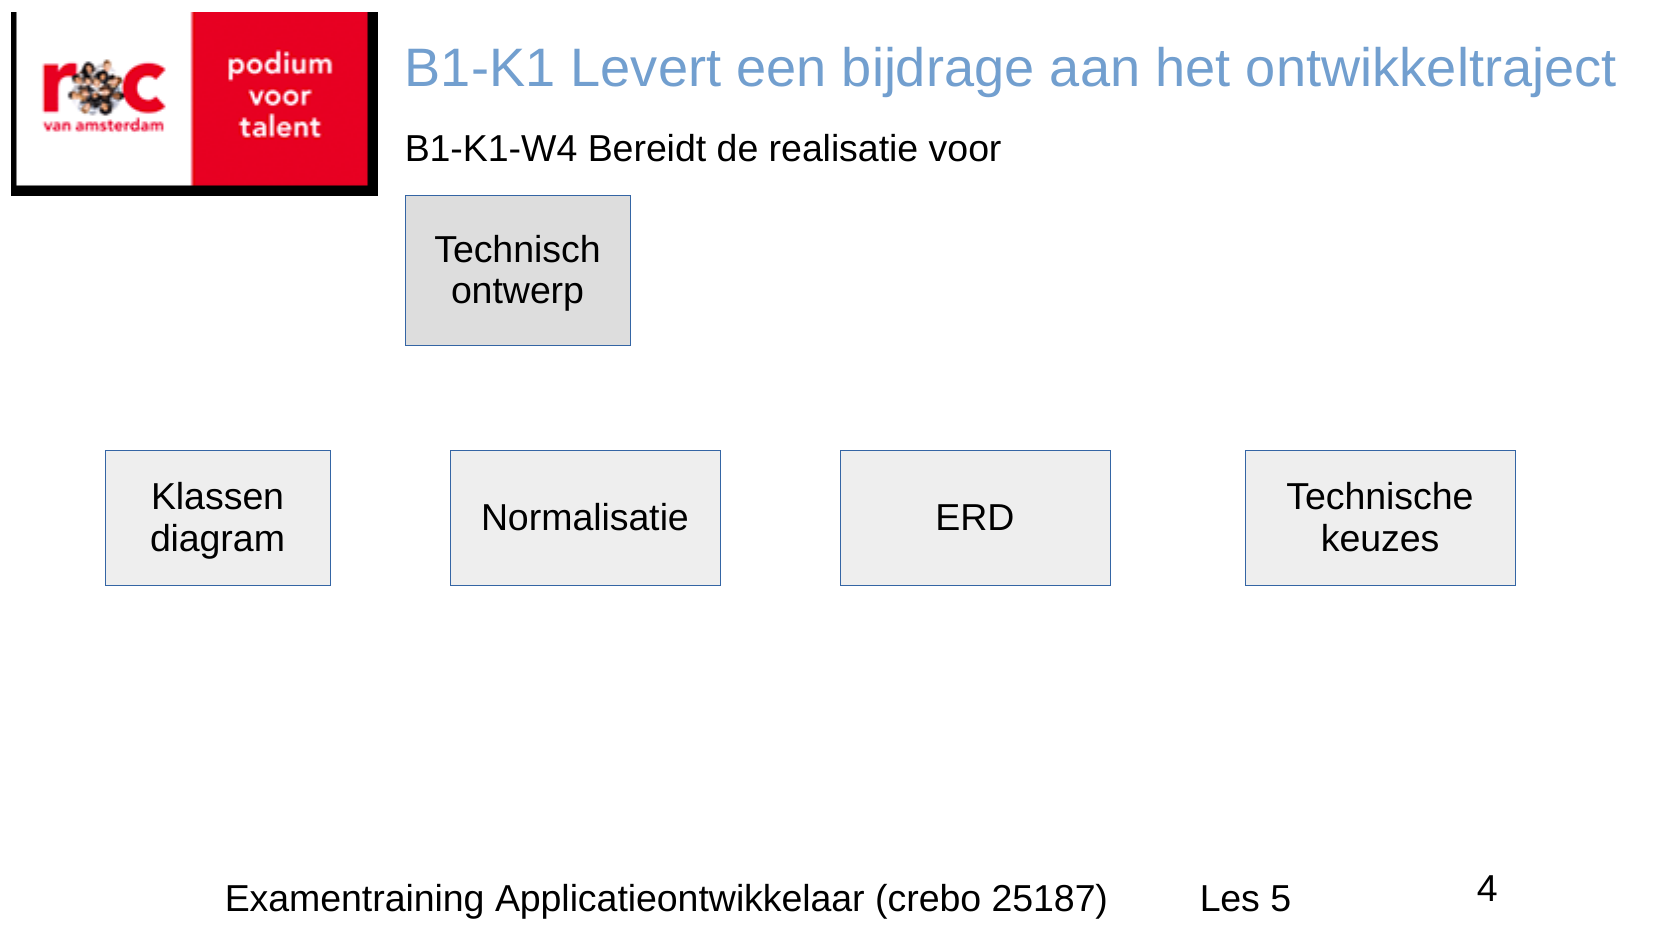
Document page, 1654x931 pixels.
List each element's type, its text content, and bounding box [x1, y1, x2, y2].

text_box Les 5 [1185, 870, 1336, 927]
text_box B1-K1-W4 Bereidt de realisatie voor [390, 120, 1486, 219]
text_box Klassen diagram [105, 450, 331, 586]
text_box <number> [1462, 860, 1654, 931]
text_box Technisch ontwerp [405, 195, 631, 346]
text_box ERD [840, 450, 1111, 586]
text_box Normalisatie [450, 450, 721, 586]
text_box Examentraining Applicatieontwikkelaar (crebo 25187) [210, 870, 1141, 927]
text_box Technische keuzes [1245, 450, 1516, 586]
picture [11, 12, 378, 196]
text_box B1-K1 Levert een bijdrage aan het ontwikkeltraject [390, 30, 1654, 166]
